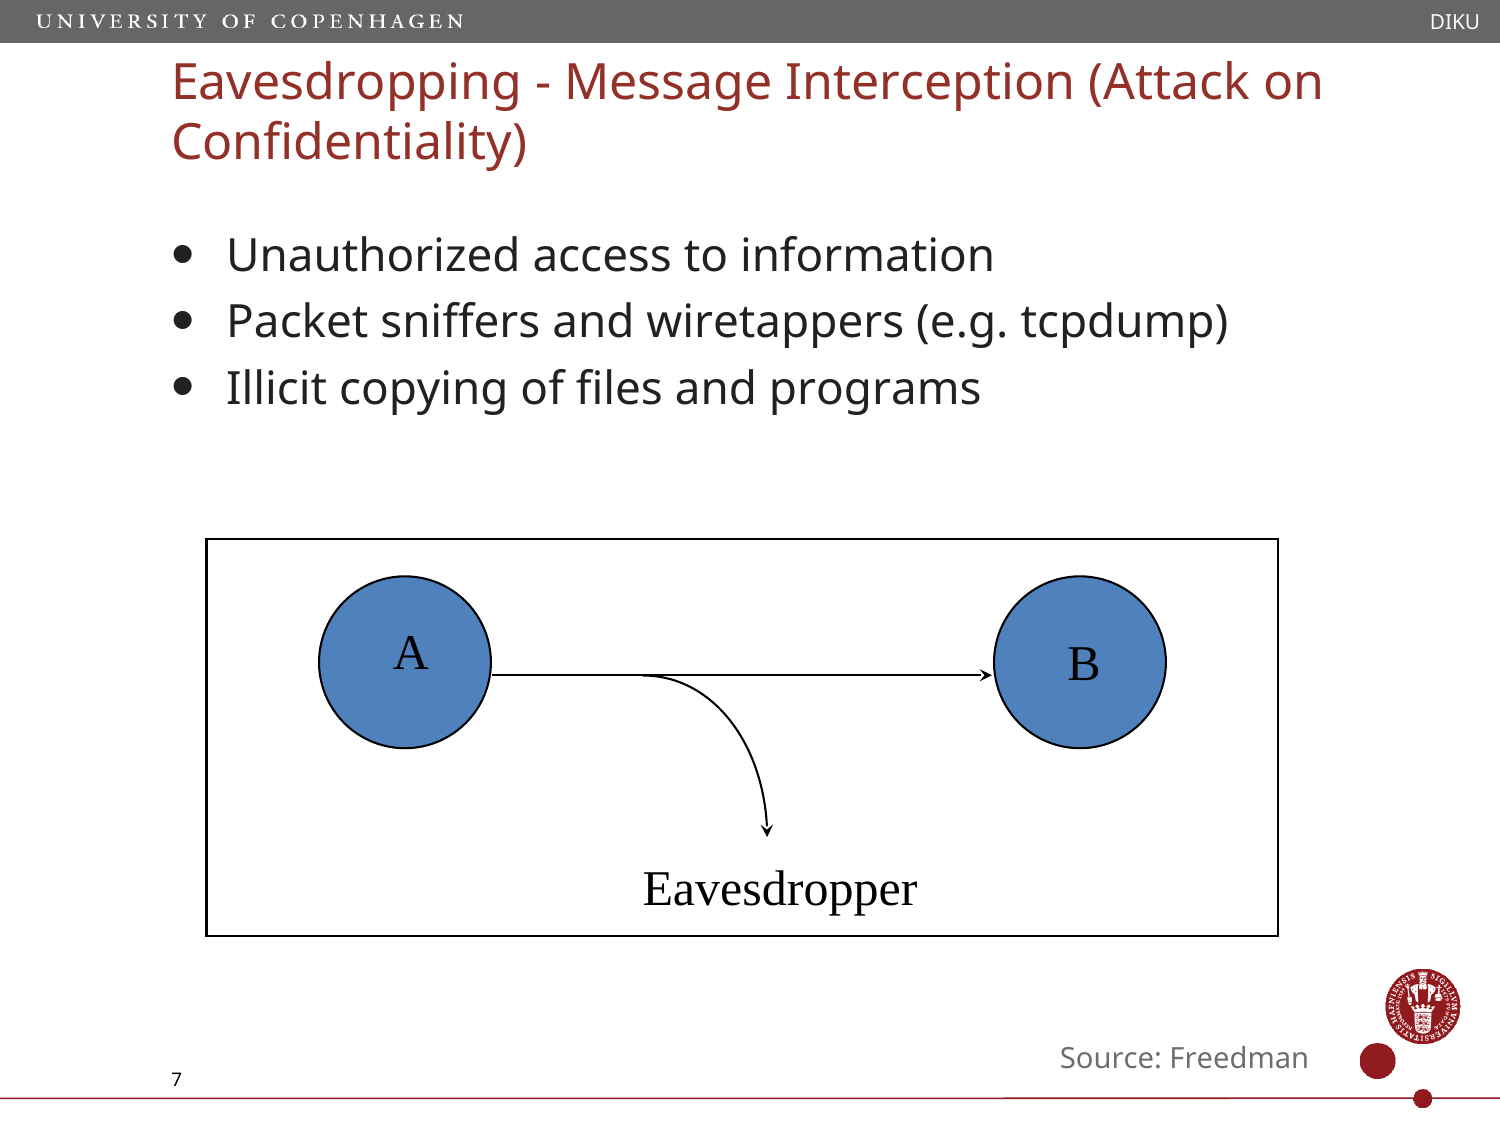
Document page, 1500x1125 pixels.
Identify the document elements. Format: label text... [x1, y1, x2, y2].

text_box [206, 538, 1279, 936]
text_box Eavesdropper [627, 847, 934, 923]
text_box A [377, 611, 445, 687]
text_box Source: Freedman [1045, 1031, 1353, 1083]
picture [0, 910, 1500, 1122]
text_box B [1052, 622, 1117, 698]
text_box DIKU [469, 0, 1495, 43]
text_box Eavesdropping - Message Interception (Attack on Confidentiality) [171, 75, 1329, 171]
text_box <number> [171, 1067, 522, 1092]
text_box Unauthorized access to information Packet sniffers and wiretappers (e.g. tcpdump) Illicit copying of files and programs [171, 225, 1329, 900]
